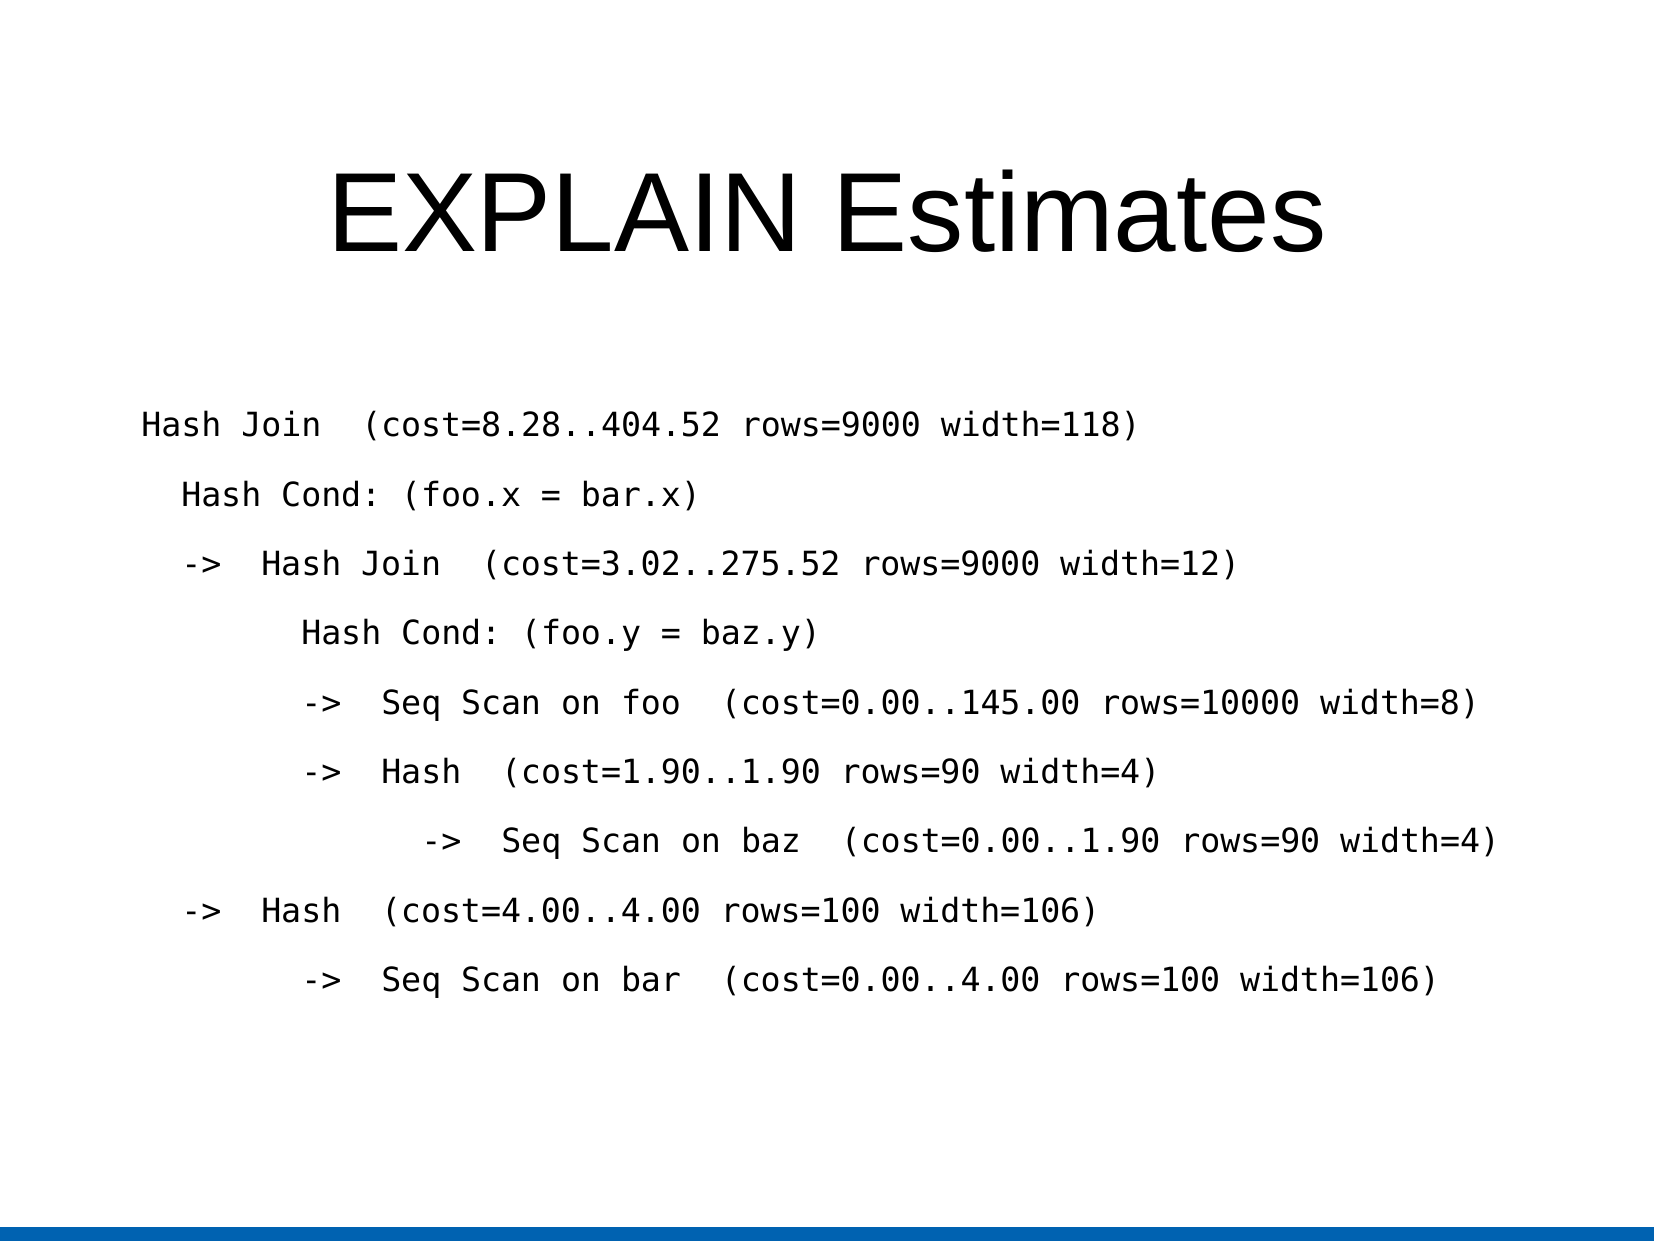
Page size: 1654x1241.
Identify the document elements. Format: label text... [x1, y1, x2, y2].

subtitle Hash Join (cost=8.28..404.52 rows=9000 width=118) Hash Cond: (foo.x = bar.x) -> Hash Join (cost=3.02..275.52 rows=9000 width=12) Hash Cond: (foo.y = baz.y) -> Seq Scan on foo (cost=0.00..145.00 rows=10000 width=8) -> Hash (cost=1.90..1.90 rows=90 width=4) -> Seq Scan on baz (cost=0.00..1.90 rows=90 width=4) -> Hash (cost=4.00..4.00 rows=100 width=106) -> Seq Scan on bar (cost=0.00..4.00 rows=100 width=106) [121, 344, 1533, 1127]
title EXPLAIN Estimates [121, 102, 1533, 311]
